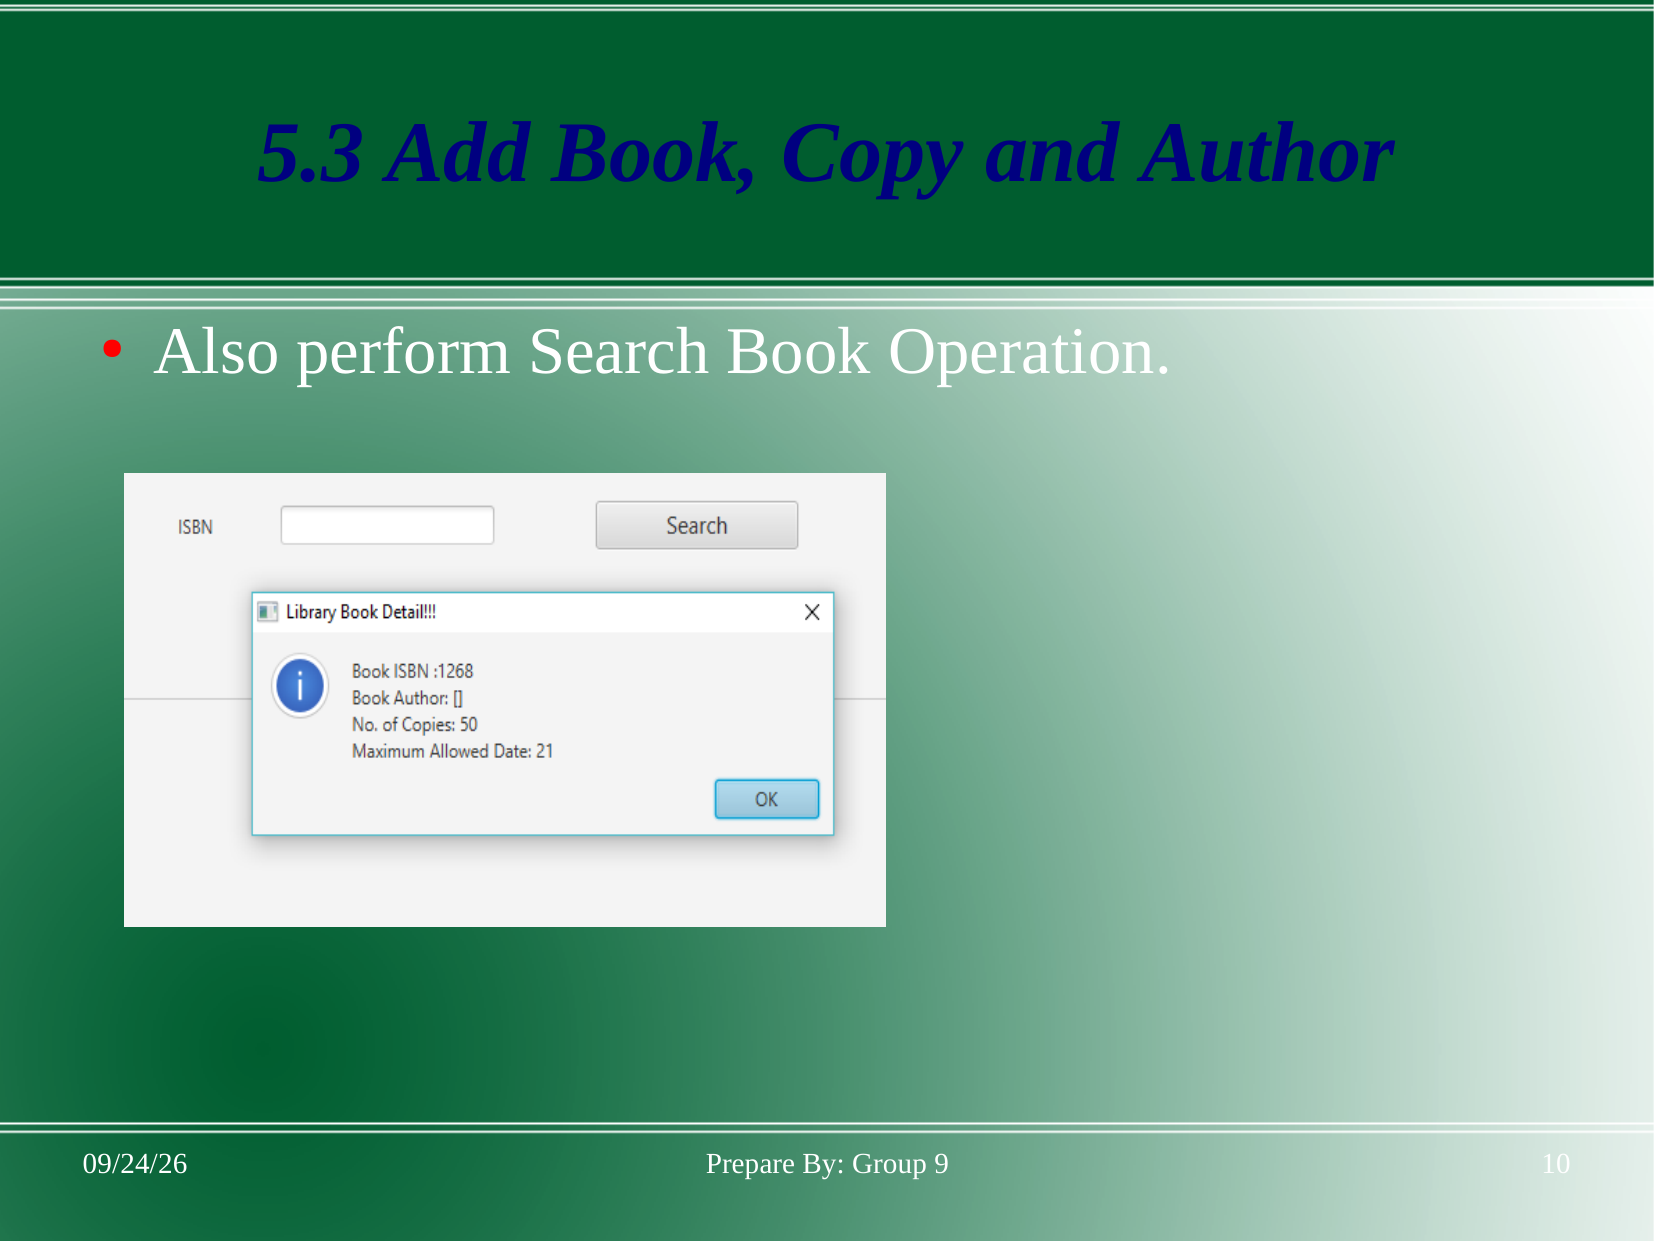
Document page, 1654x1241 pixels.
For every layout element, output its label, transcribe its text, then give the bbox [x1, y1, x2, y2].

title 5.3 Add Book, Copy and Author [82, 49, 1571, 257]
picture [0, 0, 1654, 1241]
list Also perform Search Book Operation. [82, 313, 1571, 1133]
